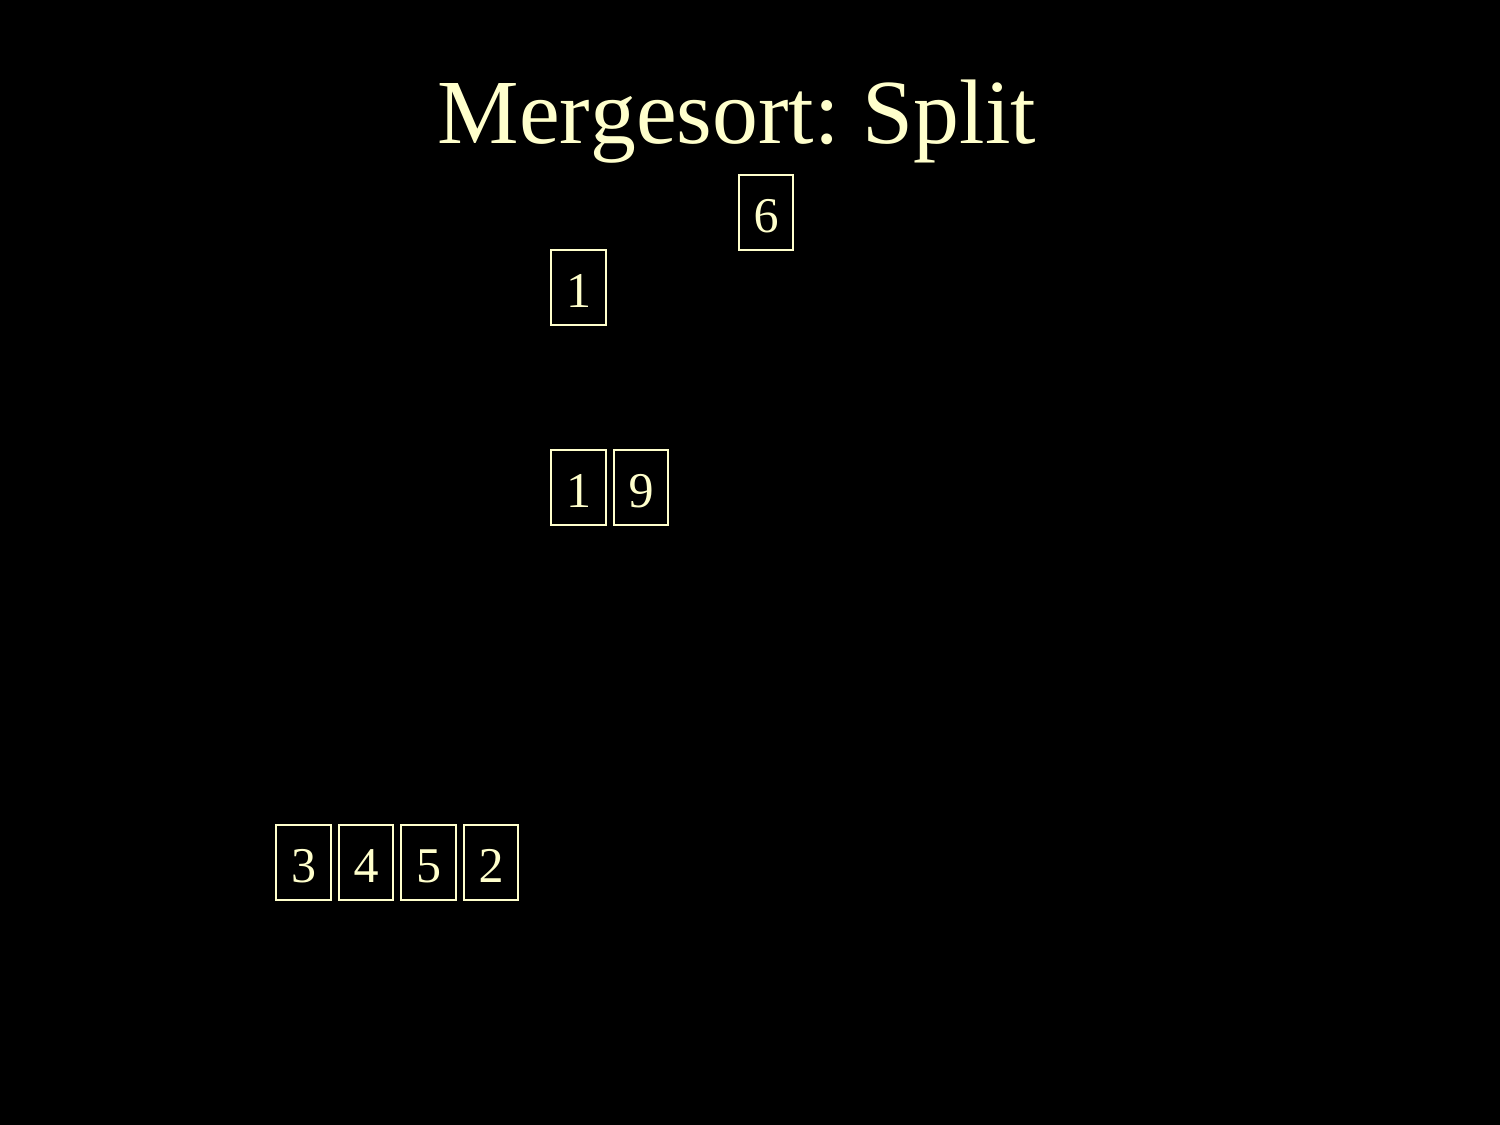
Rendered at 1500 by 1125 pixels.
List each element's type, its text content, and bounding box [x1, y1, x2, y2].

title Mergesort: Split [8, 50, 1467, 176]
text_box 6 [738, 174, 794, 251]
text_box 1 [551, 249, 606, 326]
text_box 3 [276, 824, 331, 901]
text_box 9 [613, 449, 669, 526]
text_box 1 [551, 449, 606, 526]
text_box 2 [463, 824, 519, 901]
text_box 5 [401, 824, 456, 901]
text_box 4 [338, 824, 394, 901]
